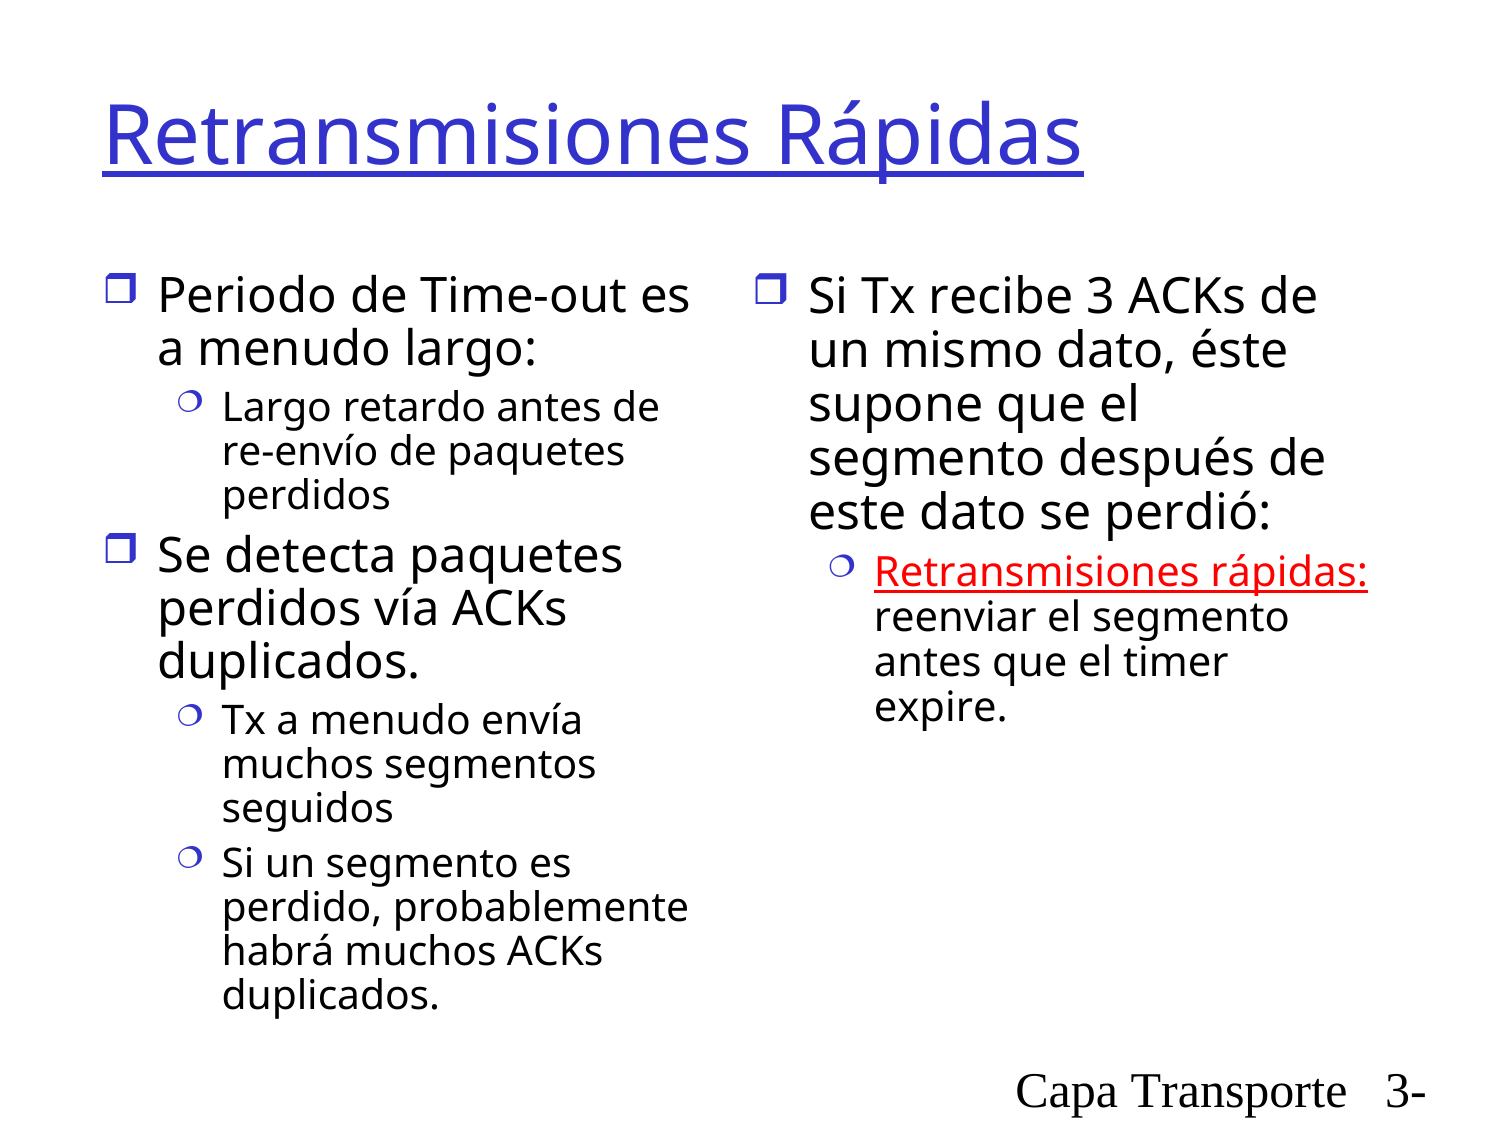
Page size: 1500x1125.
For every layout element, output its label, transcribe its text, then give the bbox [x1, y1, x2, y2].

title Retransmisiones Rápidas [87, 37, 1363, 225]
list Si Tx recibe 3 ACKs de un mismo dato, éste supone que el segmento después de este dato se perdió: Retransmisiones rápidas: reenviar el segmento antes que el timer expire. [737, 262, 1388, 1026]
list Periodo de Time-out es a menudo largo: Largo retardo antes de re-envío de paquetes perdidos Se detecta paquetes perdidos vía ACKs duplicados. Tx a menudo envía muchos segmentos seguidos Si un segmento es perdido, probablemente habrá muchos ACKs duplicados. [87, 262, 713, 1063]
